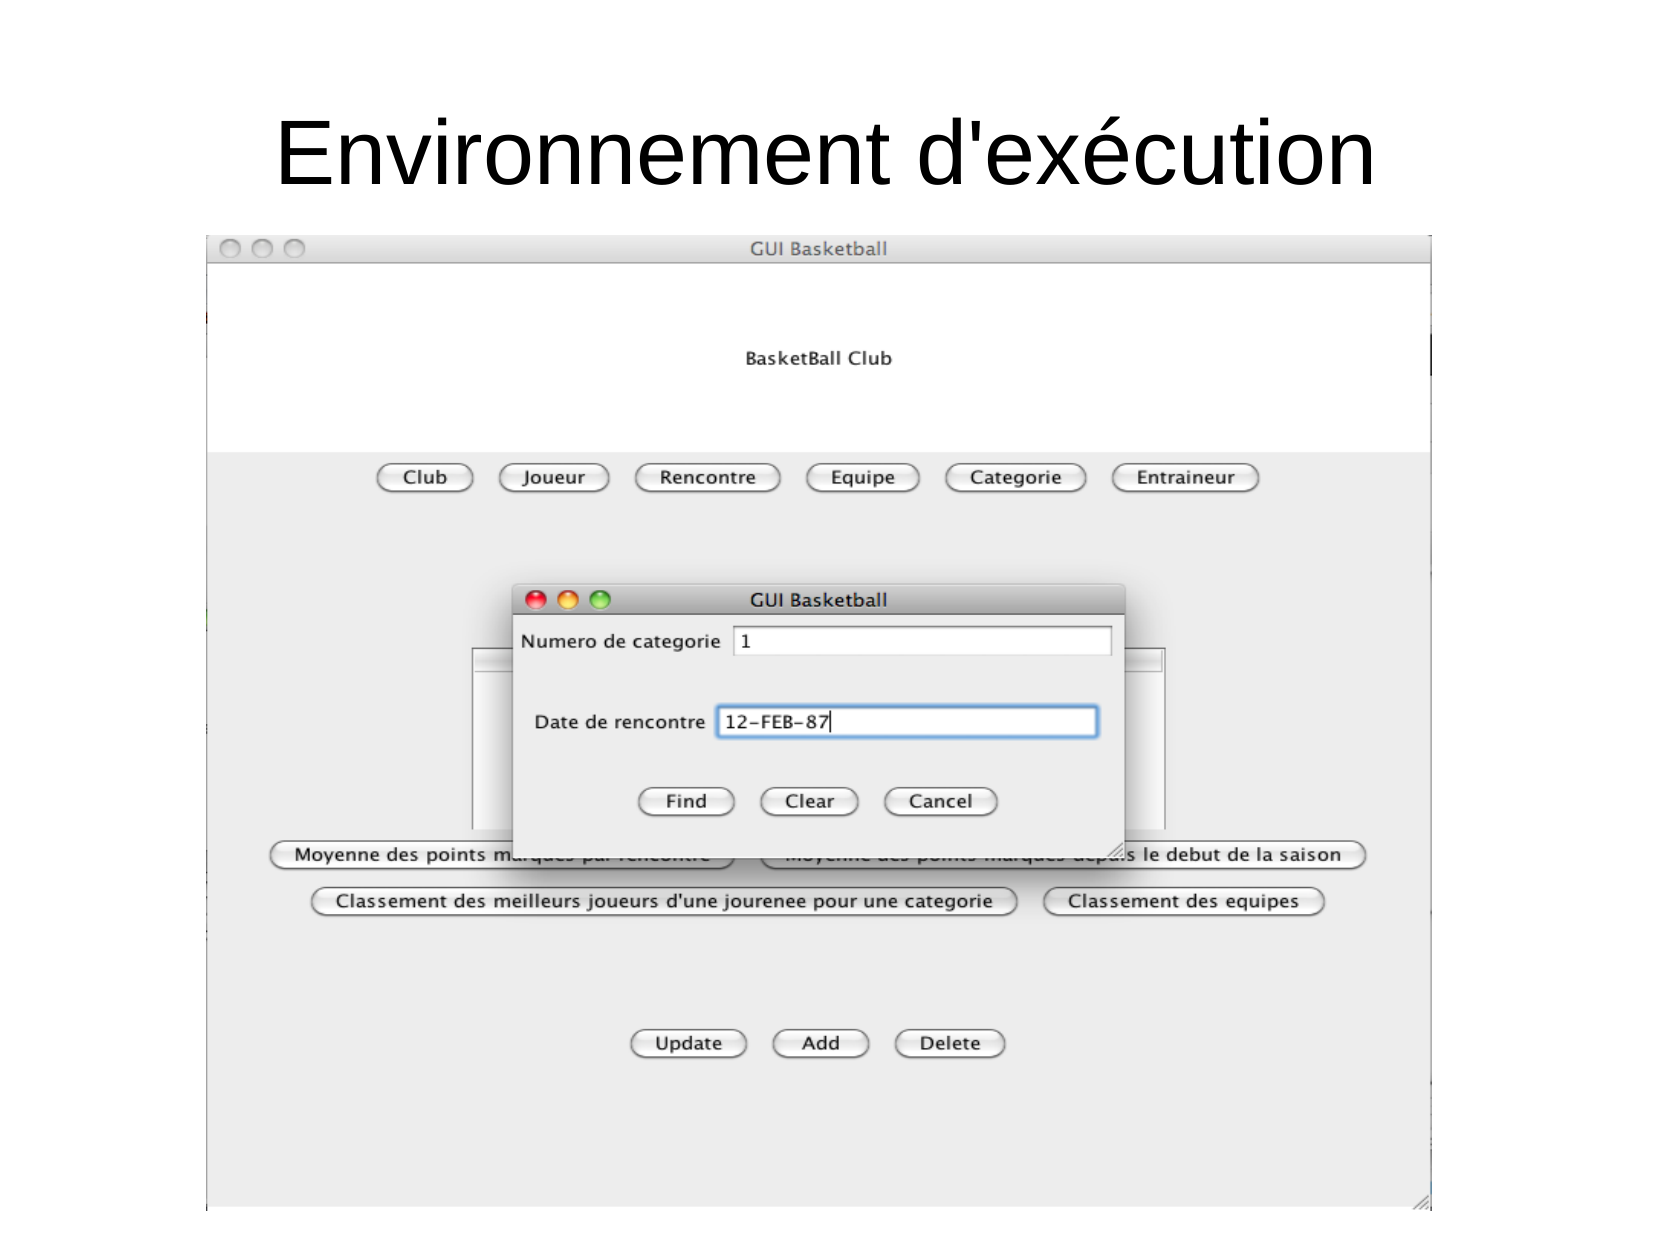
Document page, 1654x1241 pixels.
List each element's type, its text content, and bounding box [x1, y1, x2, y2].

title Environnement d'exécution [82, 56, 1571, 250]
picture [206, 235, 1432, 1211]
